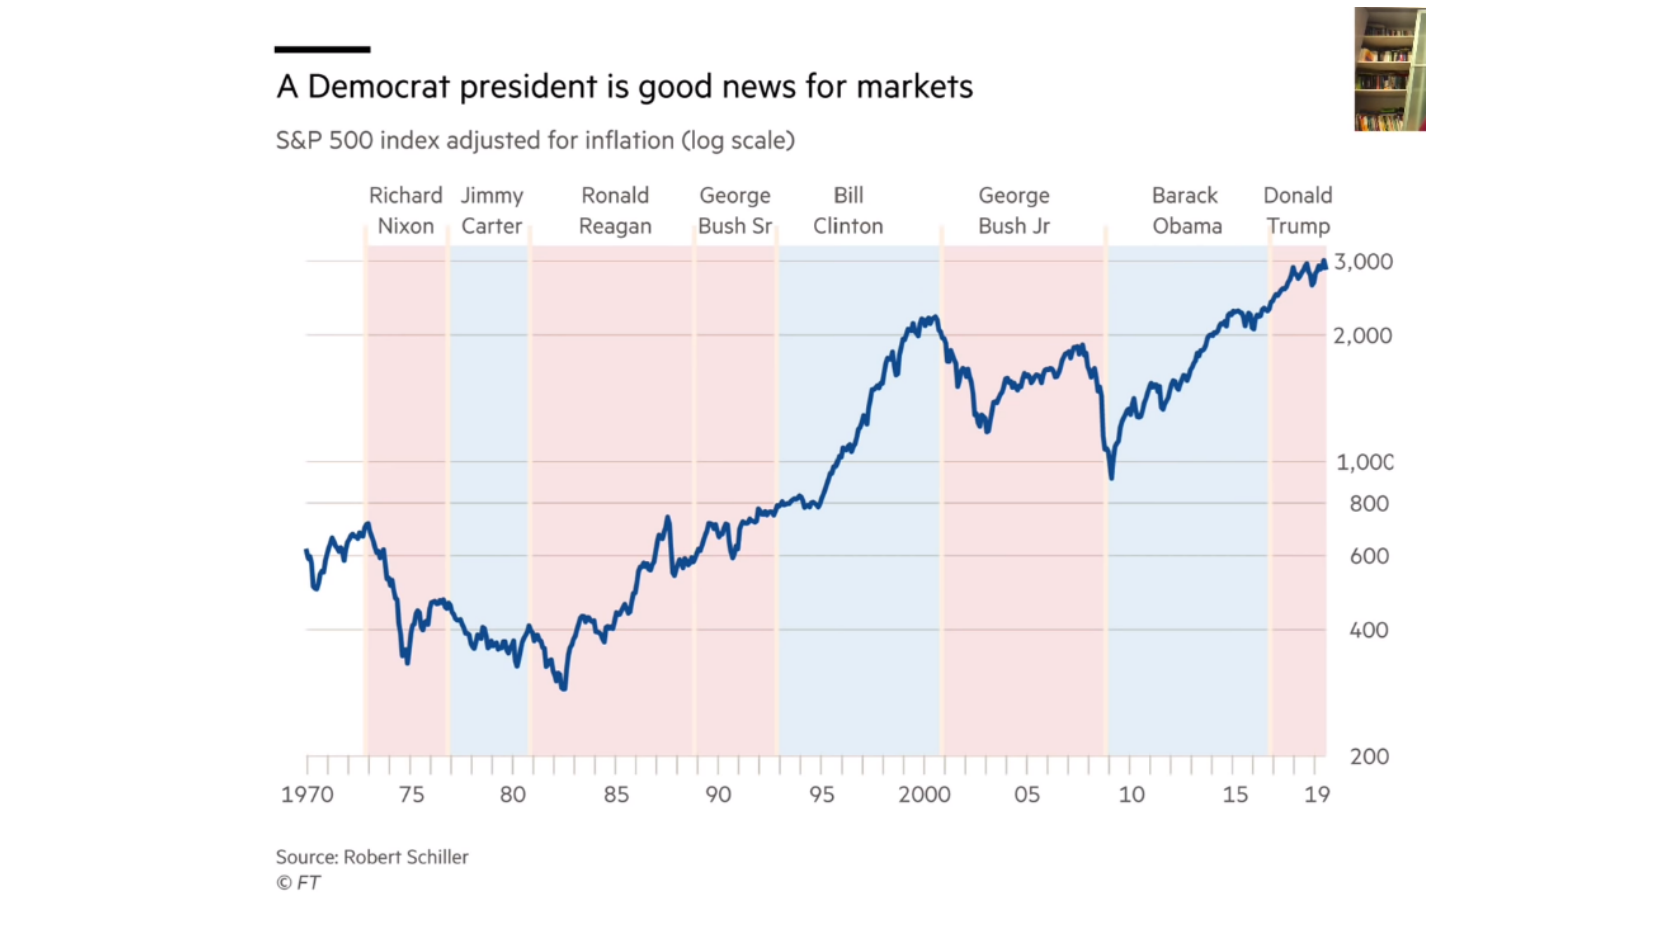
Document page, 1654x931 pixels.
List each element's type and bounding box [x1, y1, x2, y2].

picture [219, 7, 1426, 931]
